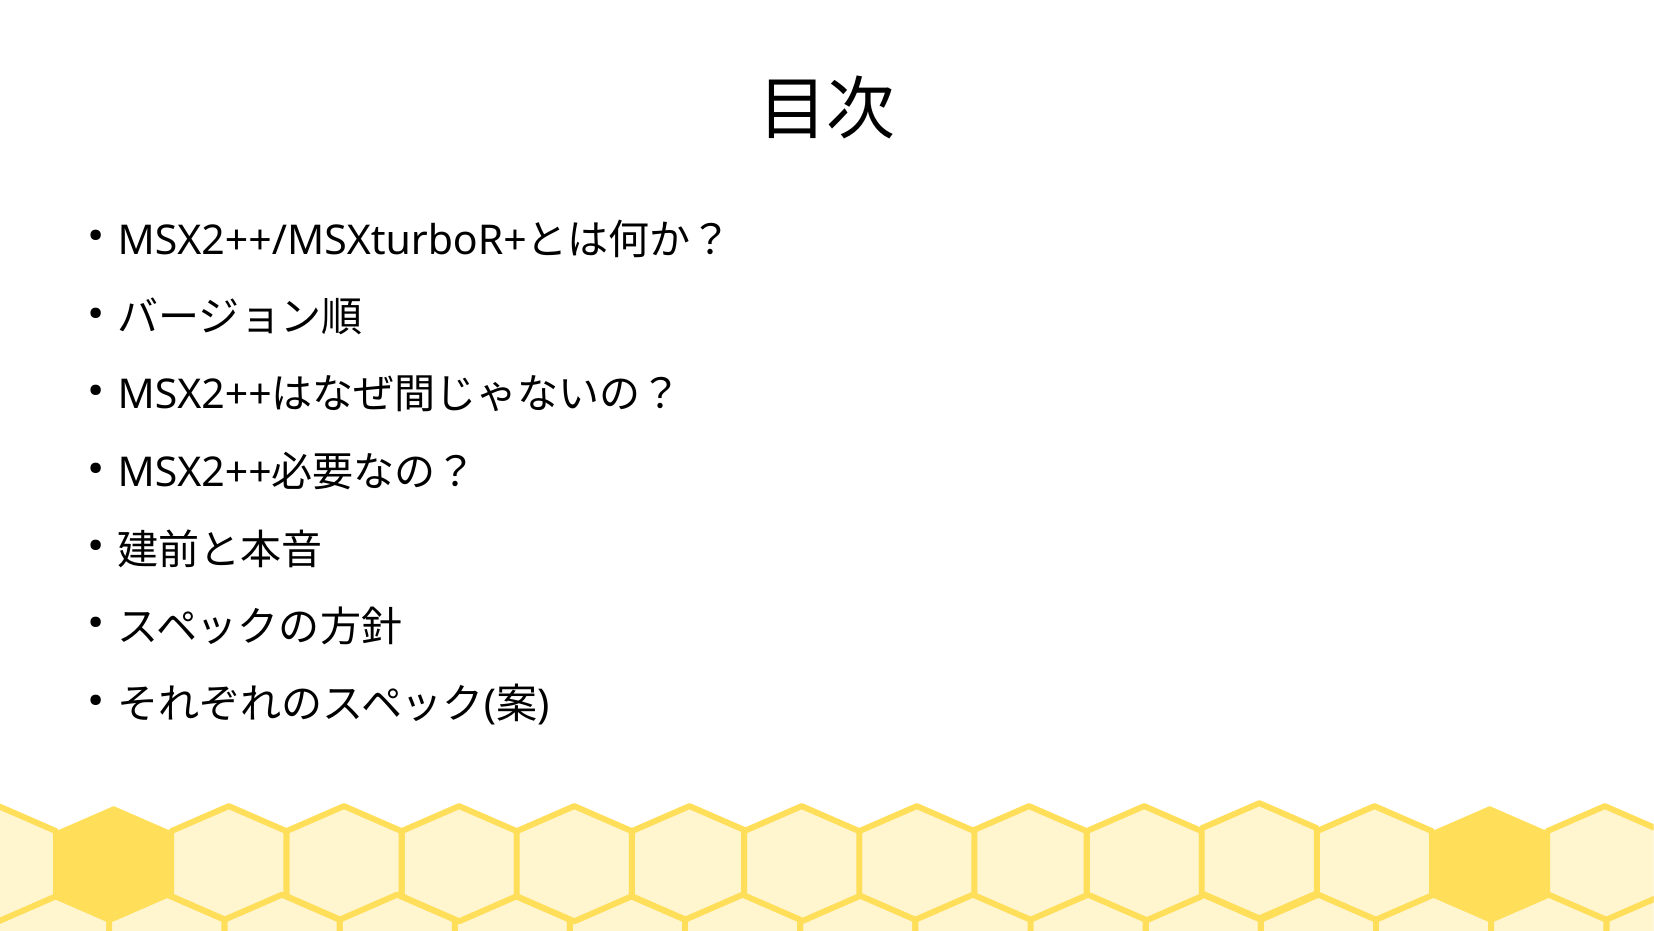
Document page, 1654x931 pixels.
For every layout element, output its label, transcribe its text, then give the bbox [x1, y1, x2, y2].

title 目次 [88, 29, 1565, 178]
list MSX2++/MSXturboR+とは何か？ バージョン順 MSX2++はなぜ間じゃないの？ MSX2++必要なの？ 建前と本音 スペックの方針 それぞれのスペック(案) [88, 206, 1565, 739]
